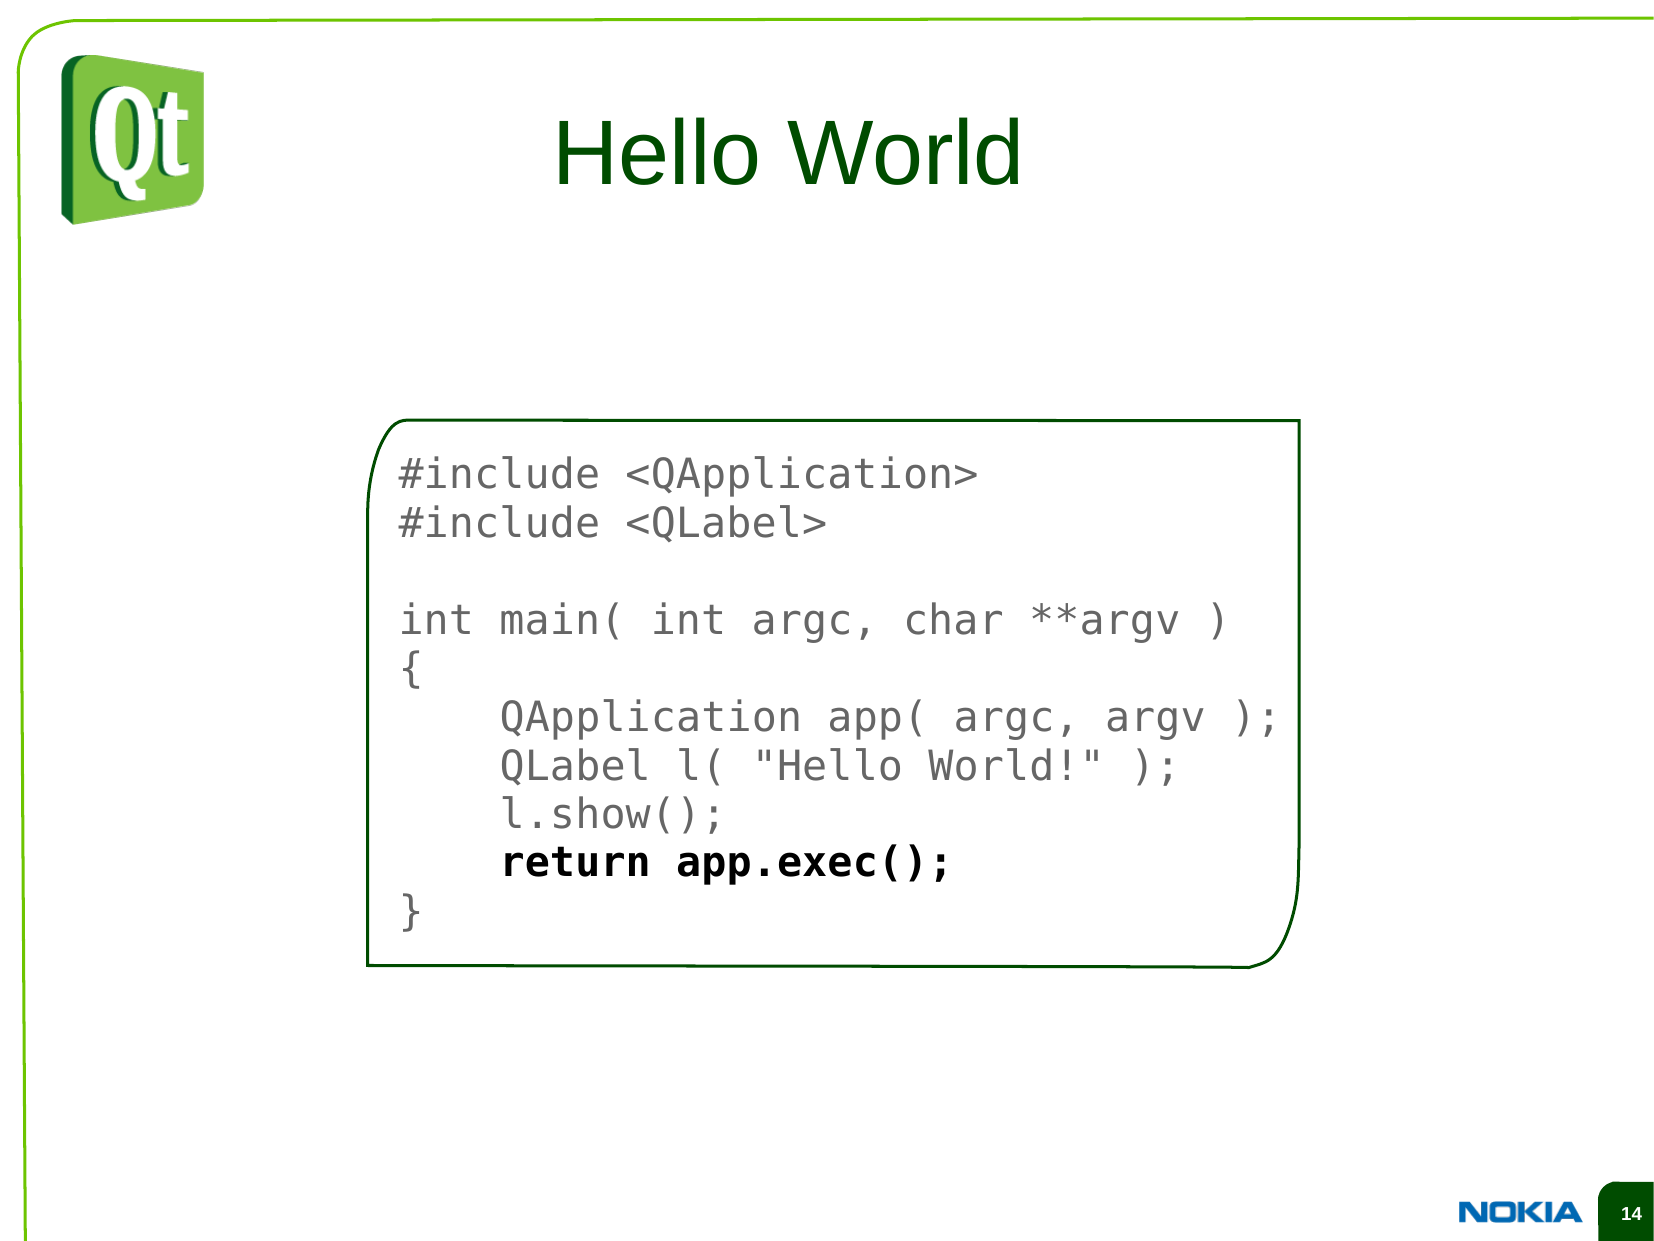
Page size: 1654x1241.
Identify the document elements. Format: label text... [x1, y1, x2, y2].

picture [1459, 1201, 1583, 1223]
title Hello World [251, 49, 1327, 257]
picture [61, 55, 204, 225]
text_box #include <QApplication> #include <QLabel> int main( int argc, char **argv ) { QApplication app( argc, argv ); QLabel l( "Hello World!" ); l.show(); return app.exec(); } [383, 442, 1297, 943]
